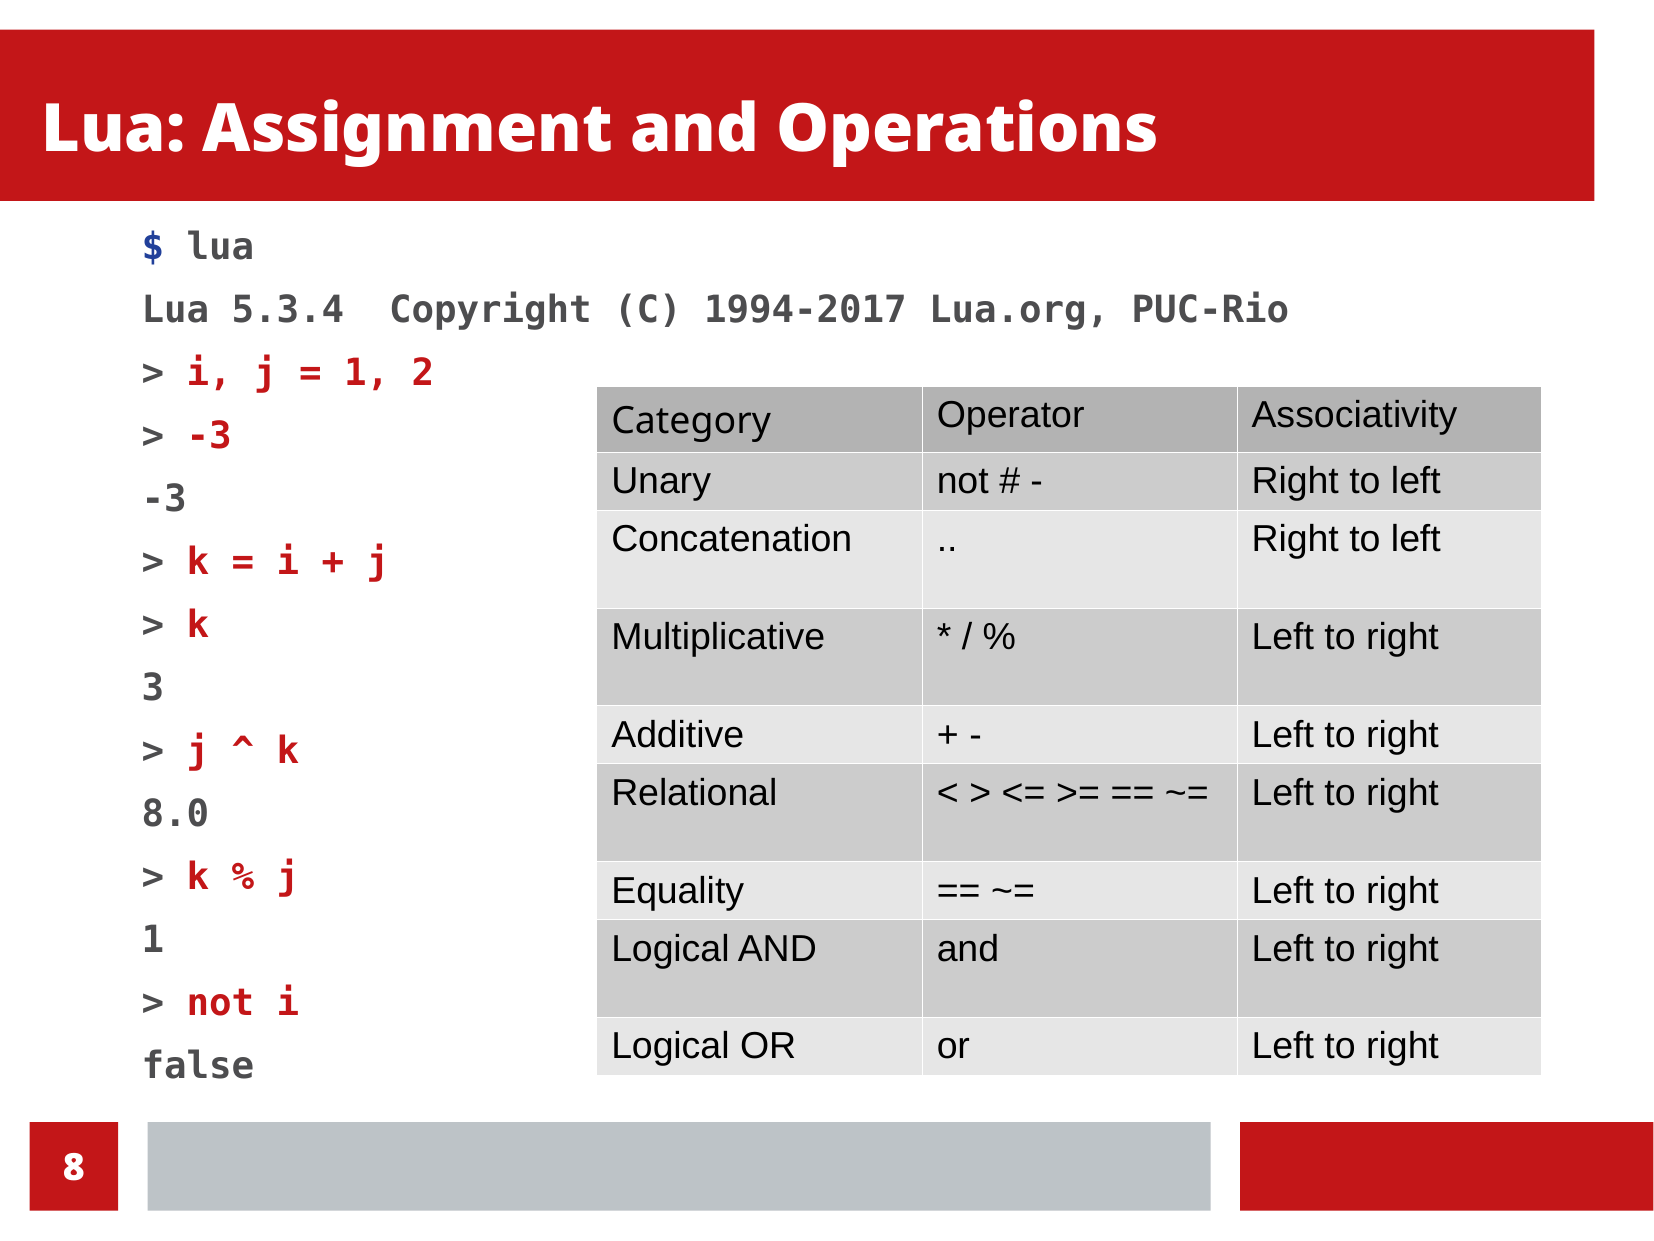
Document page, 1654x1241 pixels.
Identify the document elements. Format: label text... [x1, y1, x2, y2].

table_cell Left to right [1238, 706, 1541, 763]
table_cell Logical OR [597, 1018, 922, 1075]
table_cell and [923, 920, 1237, 1017]
table_cell + - [923, 706, 1237, 763]
table_cell Logical AND [597, 920, 922, 1017]
table_cell Left to right [1238, 609, 1541, 705]
table_cell == ~= [923, 862, 1237, 919]
table_cell Right to left [1238, 511, 1541, 608]
table_cell Left to right [1238, 920, 1541, 1017]
table_cell Left to right [1238, 1018, 1541, 1075]
table_cell or [923, 1018, 1237, 1075]
table_cell Relational [597, 764, 922, 861]
table_cell Additive [597, 706, 922, 763]
table_header Associativity [1238, 387, 1541, 452]
table_header Operator [923, 387, 1237, 452]
table_cell Unary [597, 453, 922, 510]
table_cell < > <= >= == ~= [923, 764, 1237, 861]
table_header Category [597, 387, 922, 452]
table_cell not # - [923, 453, 1237, 510]
table_cell Left to right [1238, 764, 1541, 861]
table_cell .. [923, 511, 1237, 608]
title Lua: Assignment and Operations [41, 53, 1577, 172]
table_cell Concatenation [597, 511, 922, 608]
table_cell * / % [923, 609, 1237, 705]
list $ lua Lua 5.3.4 Copyright (C) 1994-2017 Lua.org, PUC-Rio > i, j = 1, 2 > -3 -3 > k = i + j > k 3 > j ^ k 8.0 > k % j 1 > not i false [141, 224, 1607, 1093]
table_cell Multiplicative [597, 609, 922, 705]
table_cell Left to right [1238, 862, 1541, 919]
table_cell Equality [597, 862, 922, 919]
table_cell Right to left [1238, 453, 1541, 510]
